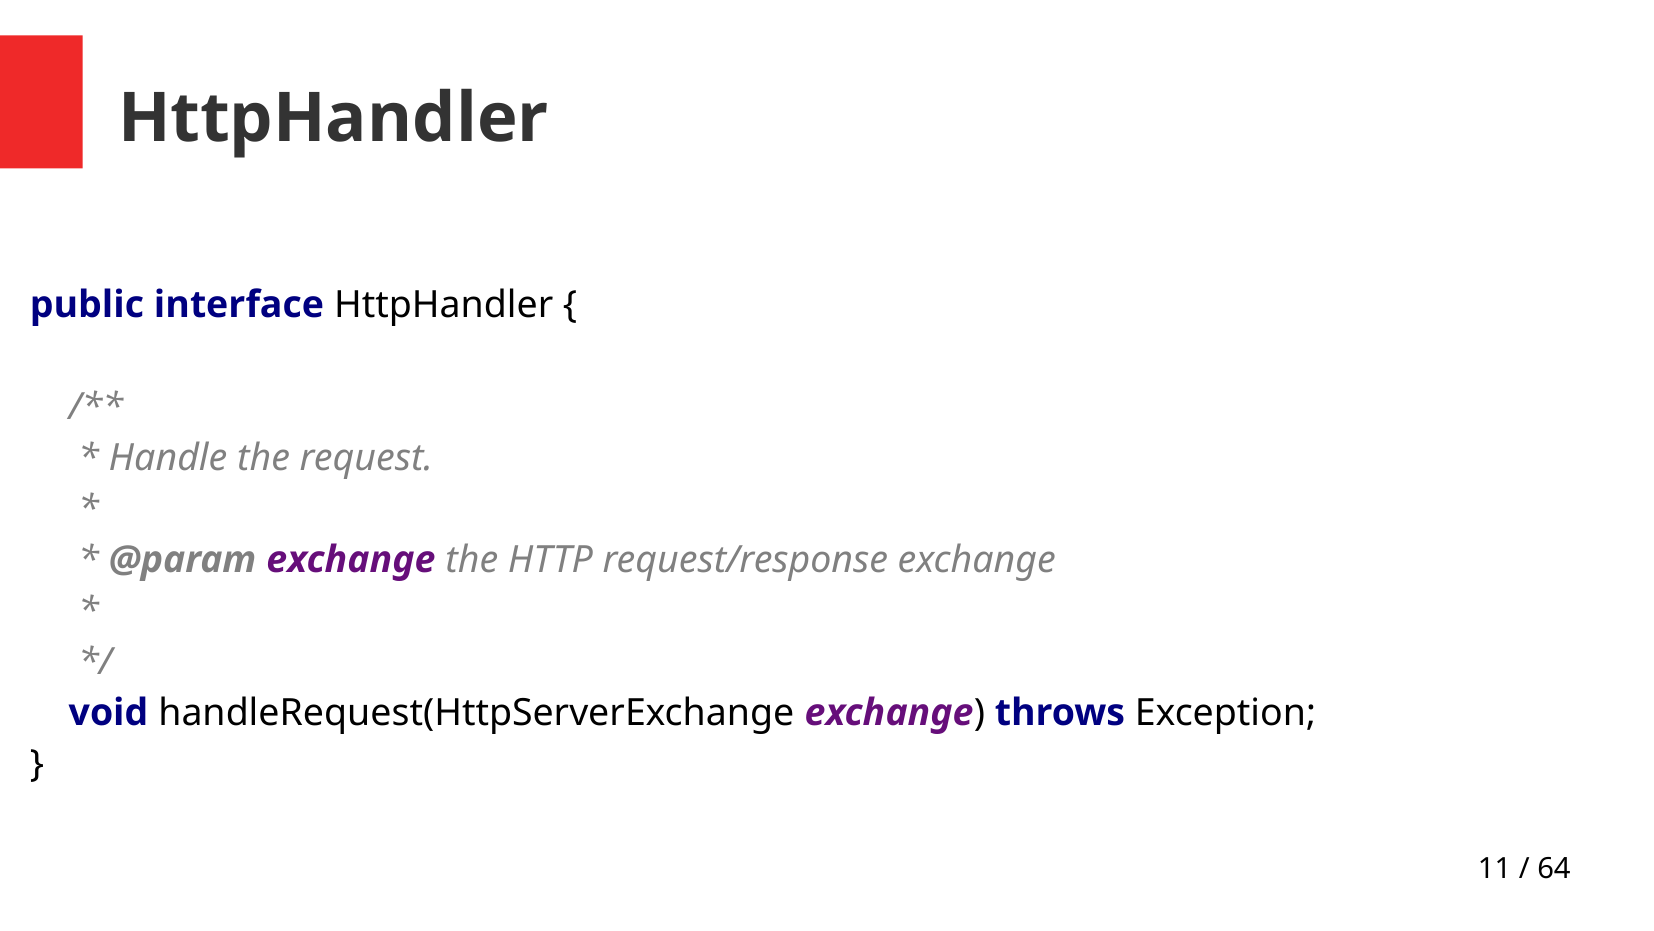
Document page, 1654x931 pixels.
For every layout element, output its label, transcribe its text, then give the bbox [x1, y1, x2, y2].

title HttpHandler [118, 37, 1571, 193]
text_box public interface HttpHandler { /** * Handle the request. * * @param exchange the HTTP request/response exchange * */ void handleRequest(HttpServerExchange exchange) throws Exception; } [15, 270, 1636, 780]
